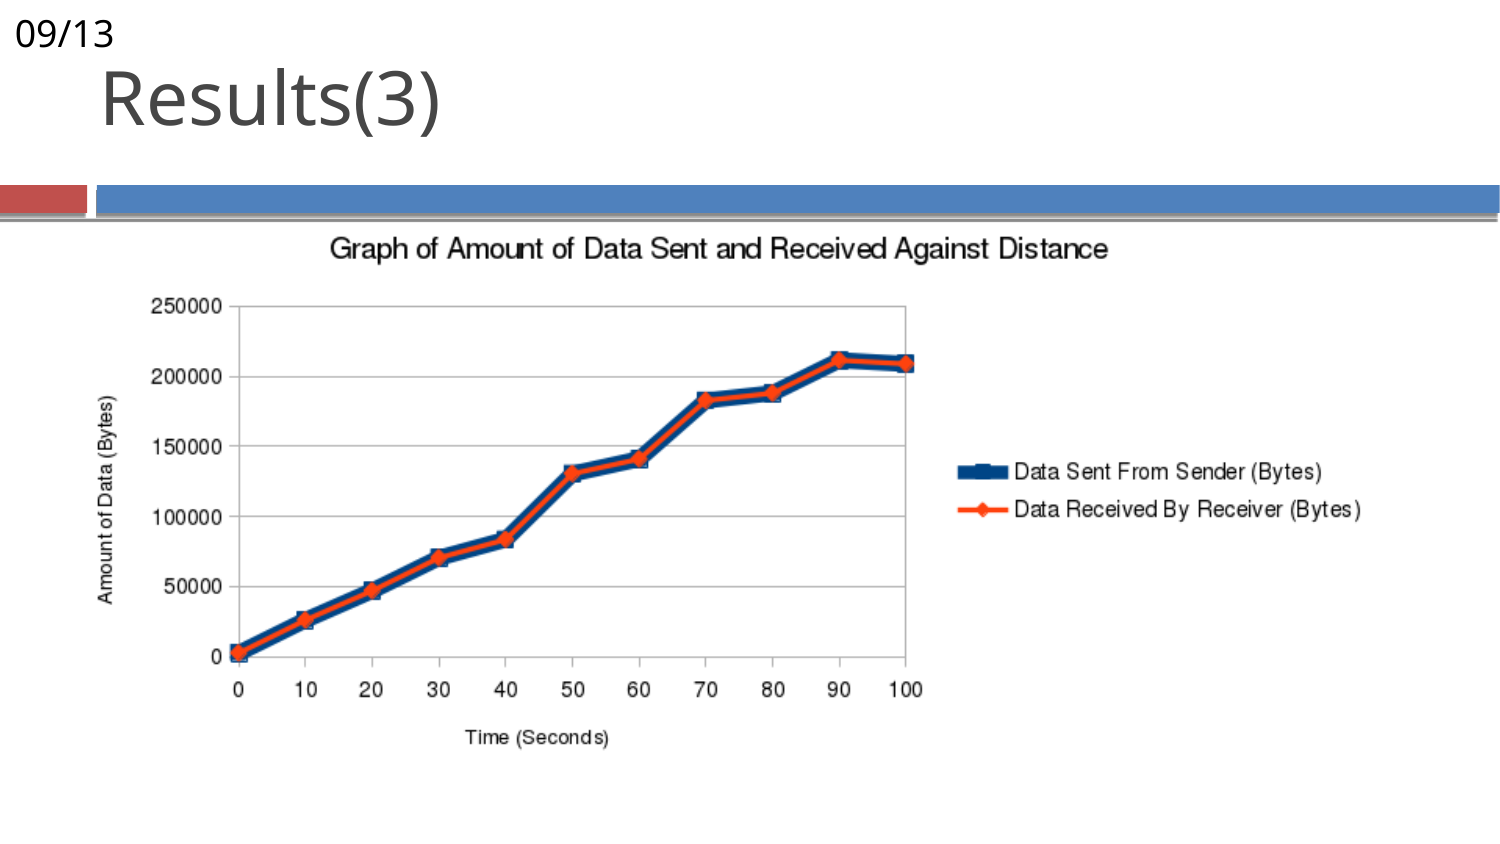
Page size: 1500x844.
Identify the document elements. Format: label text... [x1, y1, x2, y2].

text_box 09/13 [0, 0, 151, 64]
text_box Results(3) [99, 13, 1438, 179]
picture [84, 223, 1368, 760]
